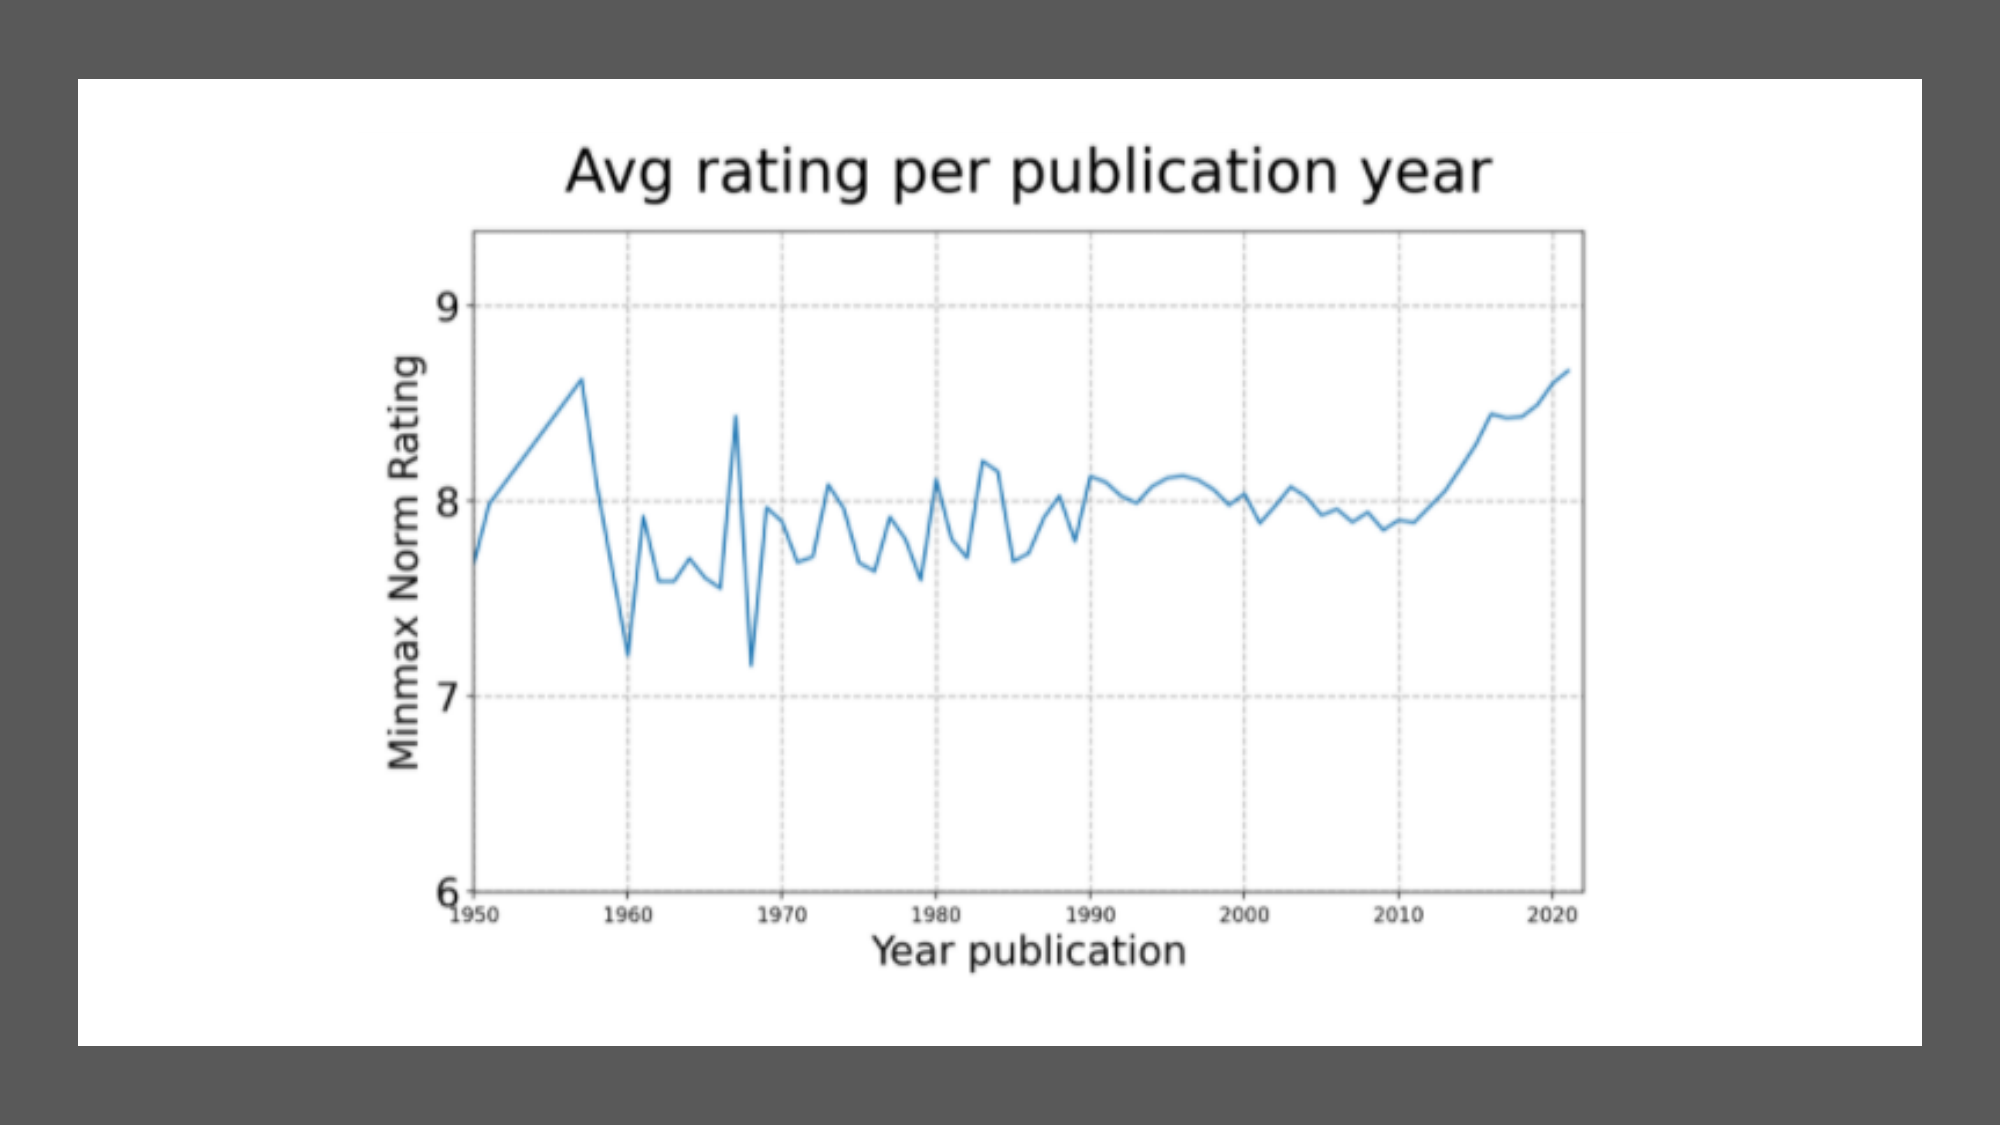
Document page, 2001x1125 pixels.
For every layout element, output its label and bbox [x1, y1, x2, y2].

text_box [0, 0, 2000, 1125]
picture [358, 131, 1642, 994]
